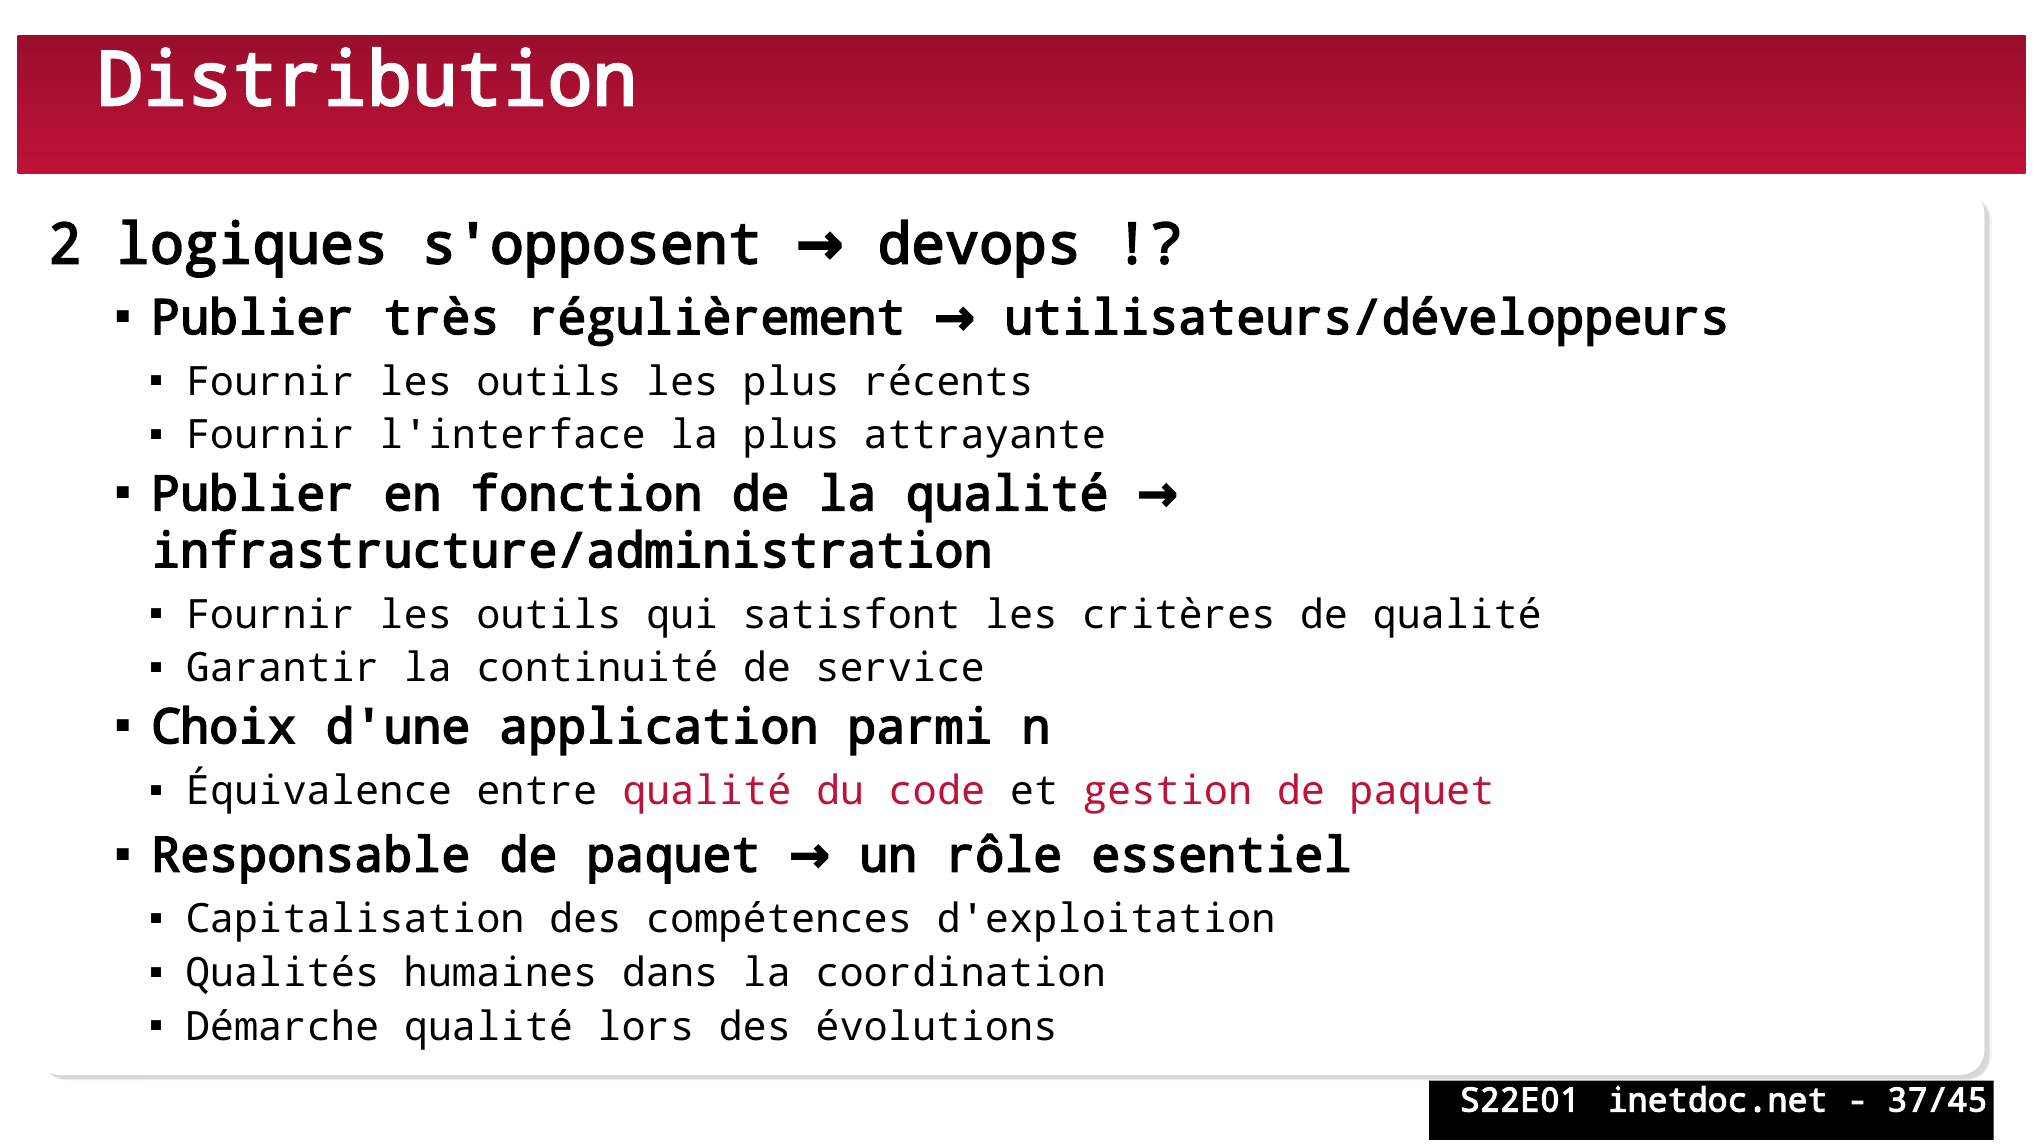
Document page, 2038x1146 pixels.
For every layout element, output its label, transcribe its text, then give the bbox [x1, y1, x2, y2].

text_box Distribution [17, 35, 2026, 174]
text_box S22E01 inetdoc.net - 45/45 [1429, 1080, 1994, 1140]
text_box 2 logiques s'opposent → devops !? Publier très régulièrement → utilisateurs/développeurs Fournir les outils les plus récents Fournir l'interface la plus attrayante Publier en fonction de la qualité → infrastructure/administration Fournir les outils qui satisfont les critères de qualité Garantir la continuité de service Choix d'une application parmi n Équivalence entre qualité du code et gestion de paquet Responsable de paquet → un rôle essentiel Capitalisation des compétences d'exploitation Qualités humaines dans la coordination Démarche qualité lors des évolutions [35, 188, 1985, 1075]
